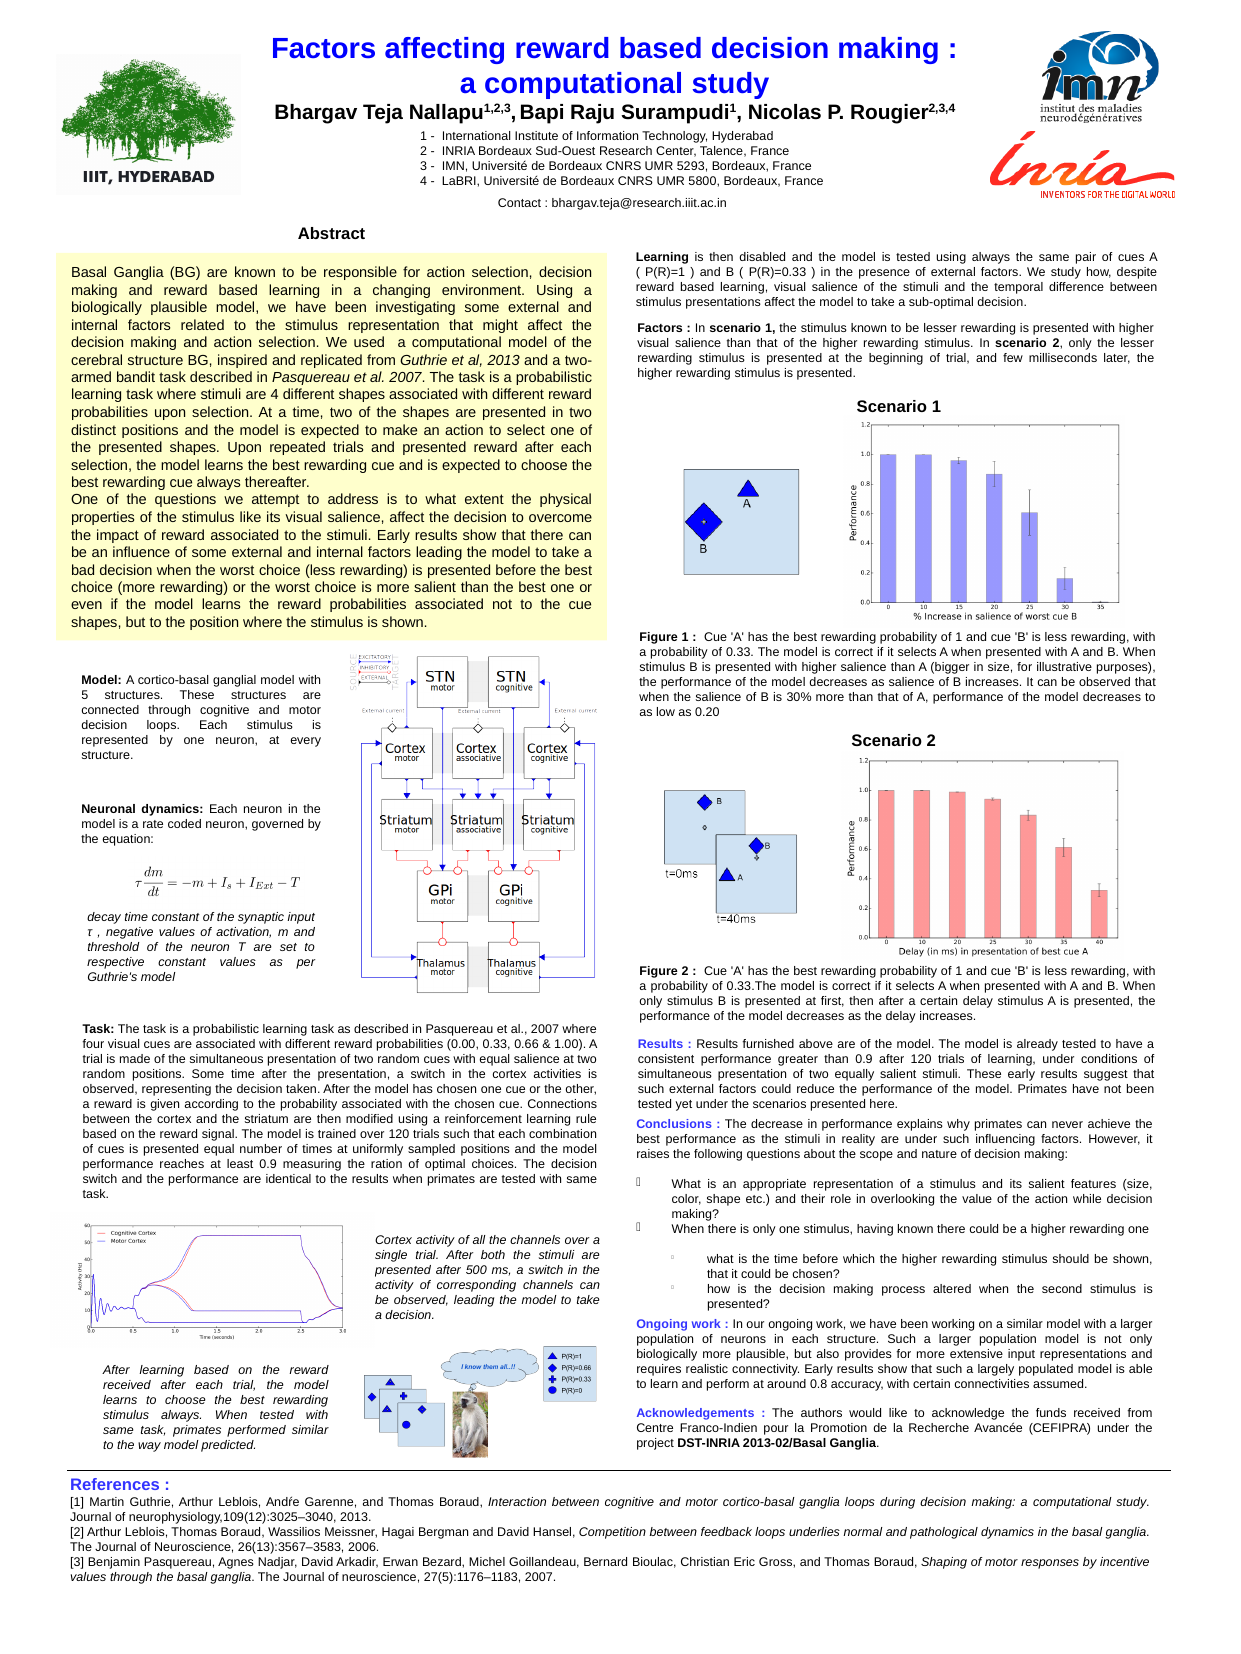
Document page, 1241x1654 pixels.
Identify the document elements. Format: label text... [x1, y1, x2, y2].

text_box After learning based on the reward received after each trial, the model learns to choose the best rewarding stimulus always. When tested with same task, primates performed similar to the way model predicted. [103, 1377, 329, 1438]
picture [56, 54, 241, 195]
text_box Basal Ganglia (BG) are known to be responsible for action selection, decision making and reward based learning in a changing environment. Using a biologically plausible model, we have been investigating some external and internal factors related to the stimulus representation that might affect the decision making and action selection. We used a computational model of the cerebral structure BG, inspired and replicated from Guthrie et al, 2013 and a two-armed bandit task described in Pasquereau et al. 2007. The task is a probabilistic learning task where stimuli are 4 different shapes associated with different reward probabilities upon selection. At a time, two of the shapes are presented in two distinct positions and the model is expected to make an action to select one of the presented shapes. Upon repeated trials and presented reward after each selection, the model learns the best rewarding cue and is expected to choose the best rewarding cue always thereafter. One of the questions we attempt to address is to what extent the physical properties of the stimulus like its visual salience, affect the decision to overcome the impact of reward associated to the stimuli. Early results show that there can be an influence of some external and internal factors leading the model to take a bad decision when the worst choice (less rewarding) is presented before the best choice (more rewarding) or the worst choice is more salient than the best one or even if the model learns the reward probabilities associated not to the cue shapes, but to the position where the stimulus is shown. [56, 252, 607, 641]
text_box Conclusions : The decrease in performance explains why primates can never achieve the best performance as the stimuli in reality are under such influencing factors. However, it raises the following questions about the scope and nature of decision making: What is an appropriate representation of a stimulus and its salient features (size, color, shape etc.) and their role in overlooking the value of the action while decision making? When there is only one stimulus, having known there could be a higher rewarding one what is the time before which the higher rewarding stimulus should be shown, that it could be chosen? how is the decision making process altered when the second stimulus is presented? [621, 1119, 1168, 1305]
picture [843, 415, 1125, 628]
text_box Factors affecting reward based decision making : a computational study Bhargav Teja Nallapu1,2,3, Bapi Raju Surampudi1, Nicolas P. Rougier2,3,4 [255, 12, 975, 141]
picture [638, 765, 828, 945]
text_box Ongoing work : In our ongoing work, we have been working on a similar model with a larger population of neurons in each structure. Such a larger population model is not only biologically more plausible, but also provides for more extensive input representations and requires realistic connectivity. Early results show that such a largely populated model is able to learn and perform at around 0.8 accuracy, with certain connectivities assumed. [621, 1305, 1168, 1395]
text_box Acknowledgements : The authors would like to acknowledge the funds received from Centre Franco-Indien pour la Promotion de la Recherche Avancée (CEFIPRA) under the project DST-INRIA 2013-02/Basal Ganglia. [621, 1395, 1168, 1461]
picture [656, 443, 823, 600]
text_box Task: The task is a probabilistic learning task as described in Pasquereau et al., 2007 where four visual cues are associated with different reward probabilities (0.00, 0.33, 0.66 & 1.00). A trial is made of the simultaneous presentation of two random cues with equal salience at two random positions. Some time after the presentation, a switch in the cortex activities is observed, representing the decision taken. After the model has chosen one cue or the other, a reward is given according to the probability associated with the chosen cue. Connections between the cortex and the striatum are then modified using a reinforcement learning rule based on the reward signal. The model is trained over 120 trials such that each combination of cues is presented equal number of times at uniformly sampled positions and the model performance reaches at least 0.9 measuring the ration of optimal choices. The decision switch and the performance are identical to the results when primates are tested with same task. [67, 1008, 612, 1213]
picture [841, 751, 1124, 963]
text_box Cortex activity of all the channels over a single trial. After both the stimuli are presented after 500 ms, a switch in the activity of corresponding channels can be observed, leading the model to take a decision. [375, 1247, 600, 1307]
text_box Contact : bhargav.teja@research.iiit.ac.in [498, 192, 742, 214]
picture [128, 856, 305, 910]
text_box Factors : In scenario 1, the stimulus known to be lesser rewarding is presented with higher visual salience than that of the higher rewarding stimulus. In scenario 2, only the lesser rewarding stimulus is presented at the beginning of trial, and few milliseconds later, the higher rewarding stimulus is presented. [622, 309, 1169, 385]
text_box Model: A cortico-basal ganglial model with 5 structures. These structures are connected through cognitive and motor decision loops. Each stimulus is represented by one neuron, at every structure. [66, 652, 336, 783]
text_box Scenario 2 [620, 719, 1167, 760]
text_box 1 - International Institute of Information Technology, Hyderabad 2 - INRIA Bordeaux Sud-Ouest Research Center, Talence, France 3 - IMN, Université de Bordeaux CNRS UMR 5293, Bordeaux, France 4 - LaBRI, Université de Bordeaux CNRS UMR 5800, Bordeaux, France [420, 129, 840, 187]
text_box Scenario 1 [617, 385, 1180, 426]
picture [345, 650, 600, 998]
text_box decay time constant of the synaptic input τ , negative values of activation, m and threshold of the neuron T are set to respective constant values as per Guthrie's model [87, 916, 315, 977]
text_box Learning is then disabled and the model is tested using always the same pair of cues A ( P(R)=1 ) and B ( P(R)=0.33 ) in the presence of external factors. We study how, despite reward based learning, visual salience of the stimuli and the temporal difference between stimulus presentations affect the model to take a sub-optimal decision. [621, 237, 1172, 321]
text_box Figure 1 : Cue 'A' has the best rewarding probability of 1 and cue 'B' is less rewarding, with a probability of 0.33. The model is correct if it selects A when presented with A and B. When stimulus B is presented with higher salience than A (bigger in size, for illustrative purposes), the performance of the model decreases as salience of B increases. It can be observed that when the salience of B is 30% more than that of A, performance of the model decreases to as low as 0.20 [624, 622, 1171, 726]
picture [1040, 31, 1161, 123]
picture [990, 131, 1175, 199]
text_box References : [1] Martin Guthrie, Arthur Leblois, Andŕe Garenne, and Thomas Boraud, Interaction between cognitive and motor cortico-basal ganglia loops during decision making: a computational study. Journal of neurophysiology,109(12):3025–3040, 2013. [2] Arthur Leblois, Thomas Boraud, Wassilios Meissner, Hagai Bergman and David Hansel, Competition between feedback loops underlies normal and pathological dynamics in the basal ganglia. The Journal of Neuroscience, 26(13):3567–3583, 2006. [3] Benjamin Pasquereau, Agnes Nadjar, David Arkadir, Erwan Bezard, Michel Goillandeau, Bernard Bioulac, Christian Eric Gross, and Thomas Boraud, Shaping of motor responses by incentive values through the basal ganglia. The Journal of neuroscience, 27(5):1176–1183, 2007. [55, 1470, 1165, 1589]
picture [50, 1212, 600, 1461]
text_box Abstract [56, 213, 607, 252]
text_box Figure 2 : Cue 'A' has the best rewarding probability of 1 and cue 'B' is less rewarding, with a probability of 0.33.The model is correct if it selects A when presented with A and B. When only stimulus B is presented at first, then after a certain delay stimulus A is presented, the performance of the model decreases as the delay increases. [624, 954, 1171, 1031]
text_box Neuronal dynamics: Each neuron in the model is a rate coded neuron, governed by the equation: [66, 803, 336, 844]
text_box Results : Results furnished above are of the model. The model is already tested to have a consistent performance greater than 0.9 after 120 trials of learning, under conditions of simultaneous presentation of two equally salient stimuli. These early results suggest that such external factors could reduce the performance of the model. Primates have not been tested yet under the scenarios presented here. [623, 1035, 1169, 1112]
